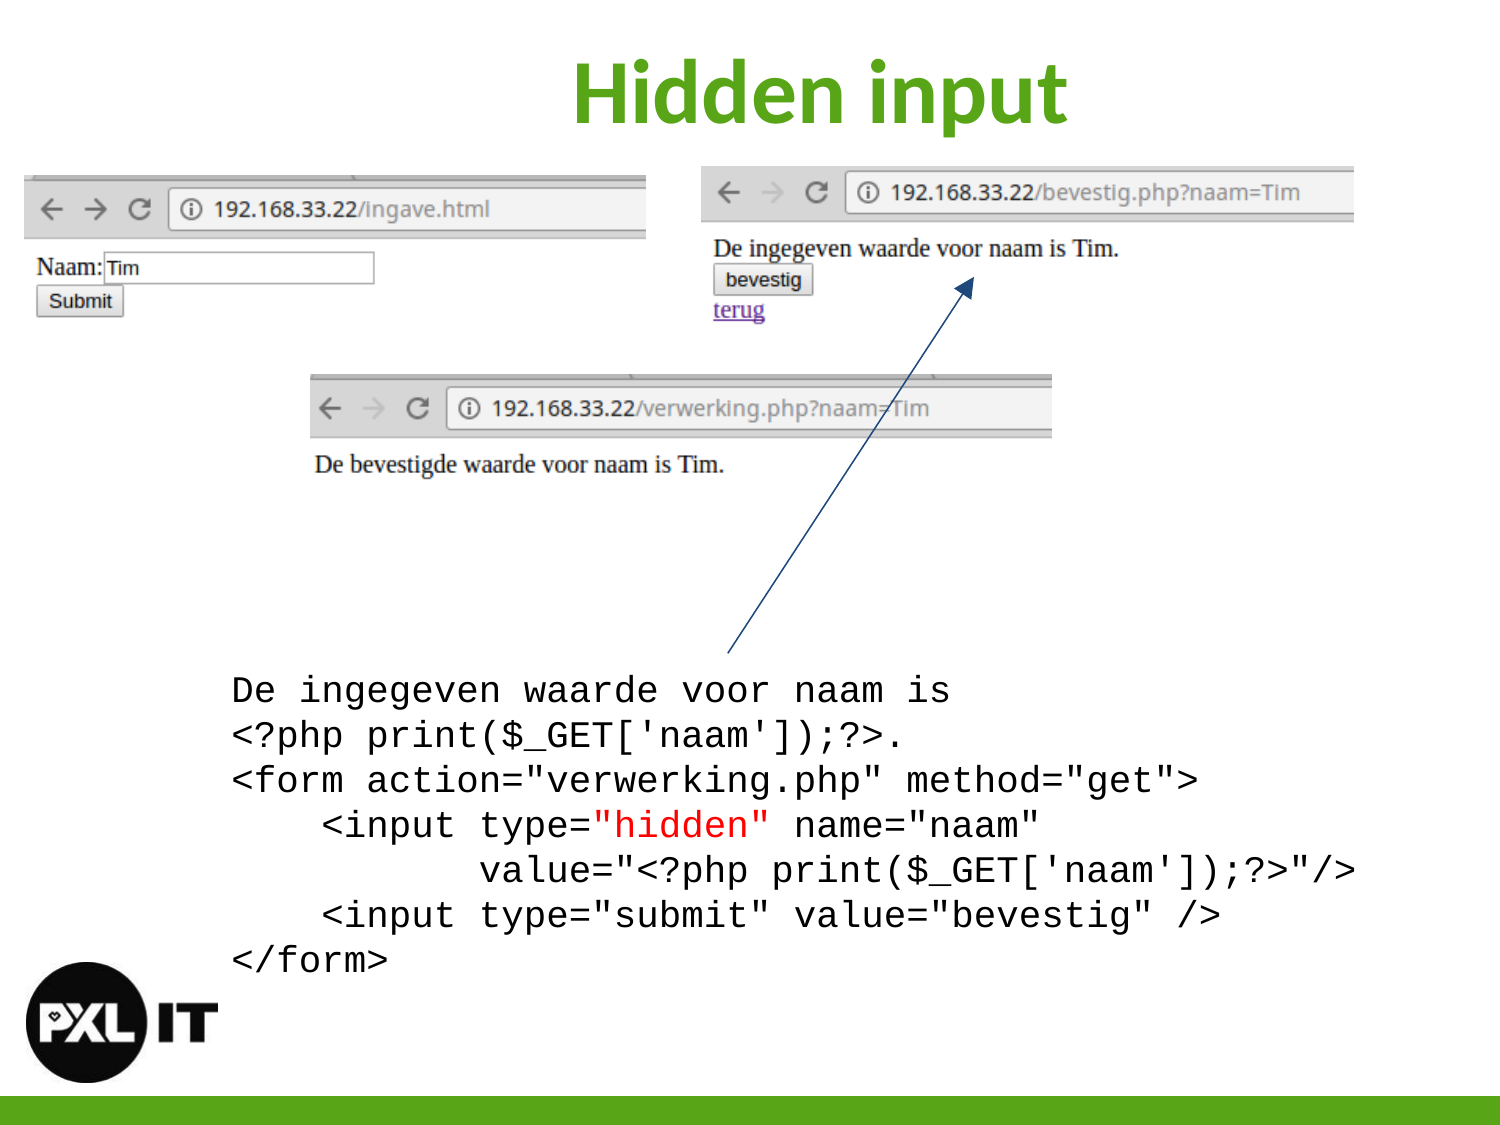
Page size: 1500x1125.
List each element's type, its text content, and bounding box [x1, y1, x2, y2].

picture [701, 166, 1354, 351]
picture [819, 374, 1052, 517]
picture [26, 962, 218, 1083]
picture [24, 175, 908, 517]
text_box De ingegeven waarde voor naam is <?php print($_GET['naam']);?>. <form action="verwerking.php" method="get"> <input type="hidden" name="naam" value="<?php print($_GET['naam']);?>"/> <input type="submit" value="bevestig" /> </form> [126, 575, 1500, 1069]
text_box Hidden input [201, 24, 1440, 151]
